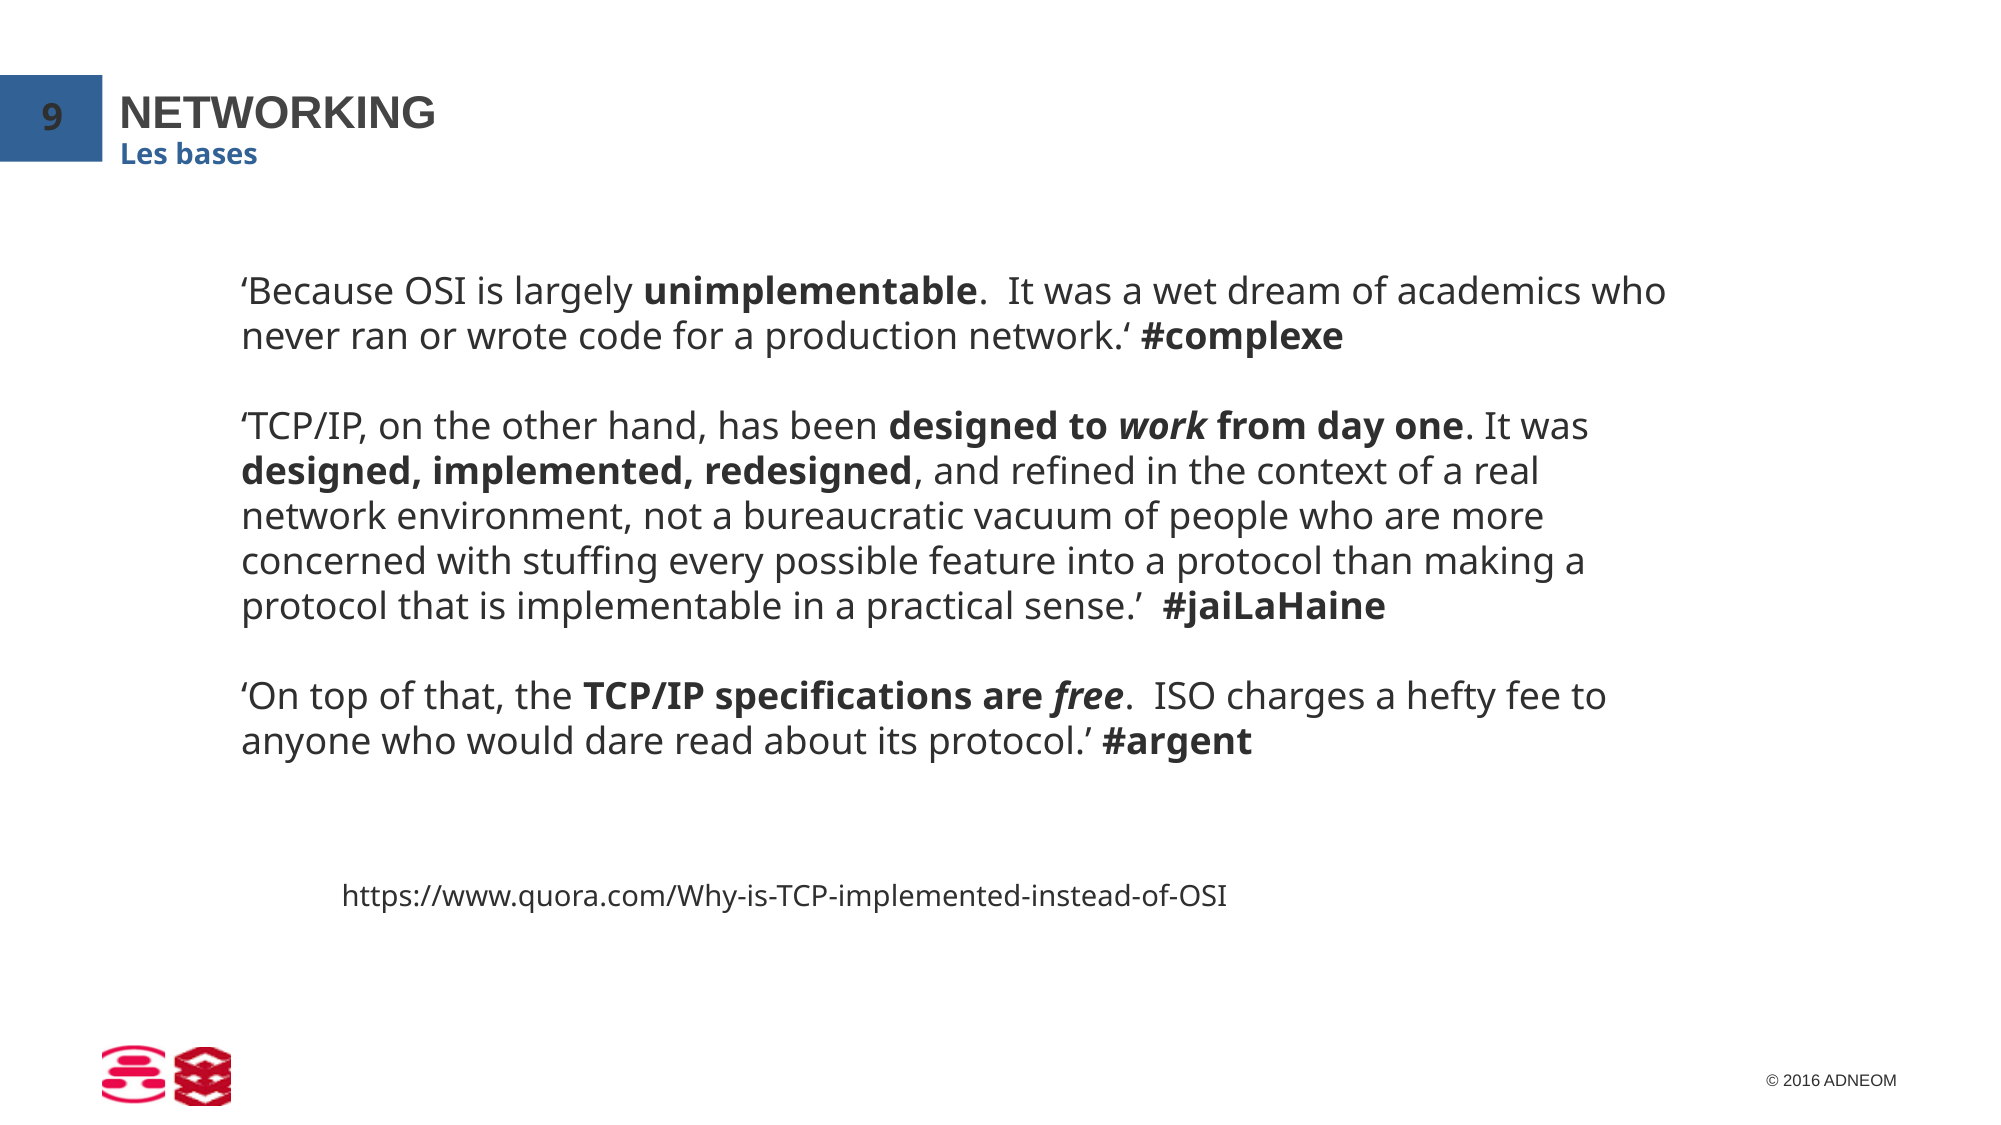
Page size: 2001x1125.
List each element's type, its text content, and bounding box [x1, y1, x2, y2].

title NETWORKING [104, 75, 1898, 132]
list Les bases [105, 120, 1000, 150]
text_box https://www.quora.com/Why-is-TCP-implemented-instead-of-OSI [326, 819, 1189, 970]
picture [102, 1038, 231, 1114]
text_box ‘Because OSI is largely unimplementable. It was a wet dream of academics who never ran or wrote code for a production network.‘ #complexe ‘TCP/IP, on the other hand, has been designed to work from day one. It was designed, implemented, redesigned, and refined in the context of a real network environment, not a bureaucratic vacuum of people who are more concerned with stuffing every possible feature into a protocol than making a protocol that is implementable in a practical sense.’ #jaiLaHaine ‘On top of that, the TCP/IP specifications are free. ISO charges a hefty fee to anyone who would dare read about its protocol.’ #argent [226, 259, 1691, 815]
